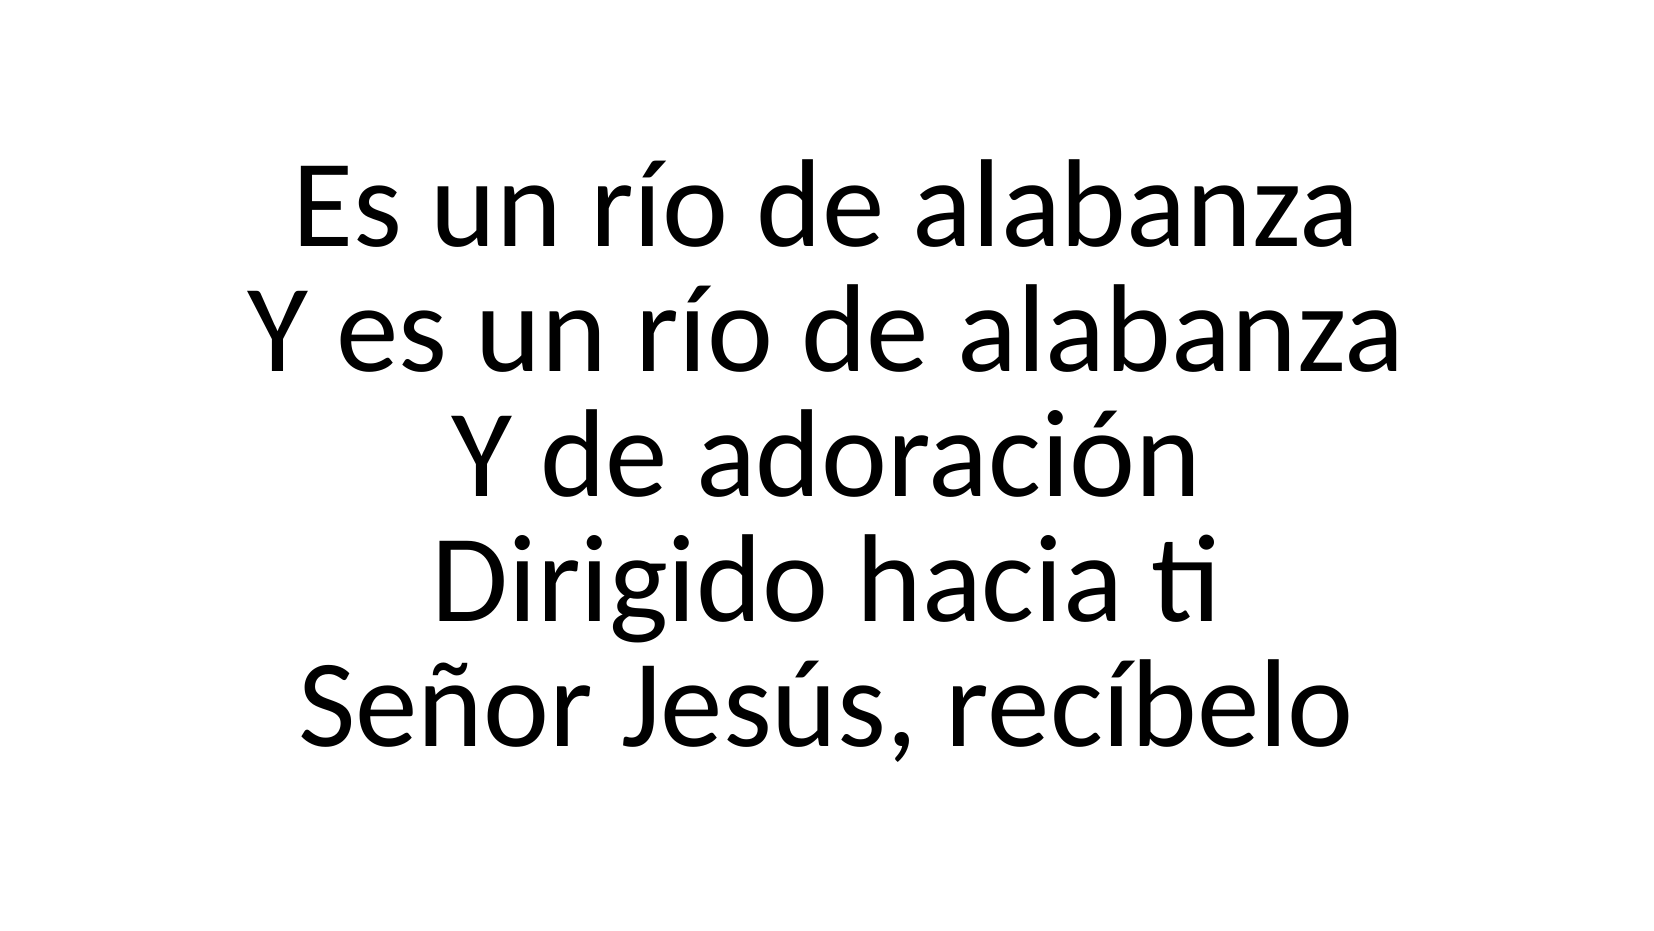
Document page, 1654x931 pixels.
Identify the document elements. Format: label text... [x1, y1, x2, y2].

title Es un río de alabanza Y es un río de alabanza Y de adoración Dirigido hacia ti Señor Jesús, recíbelo [0, 0, 1654, 931]
